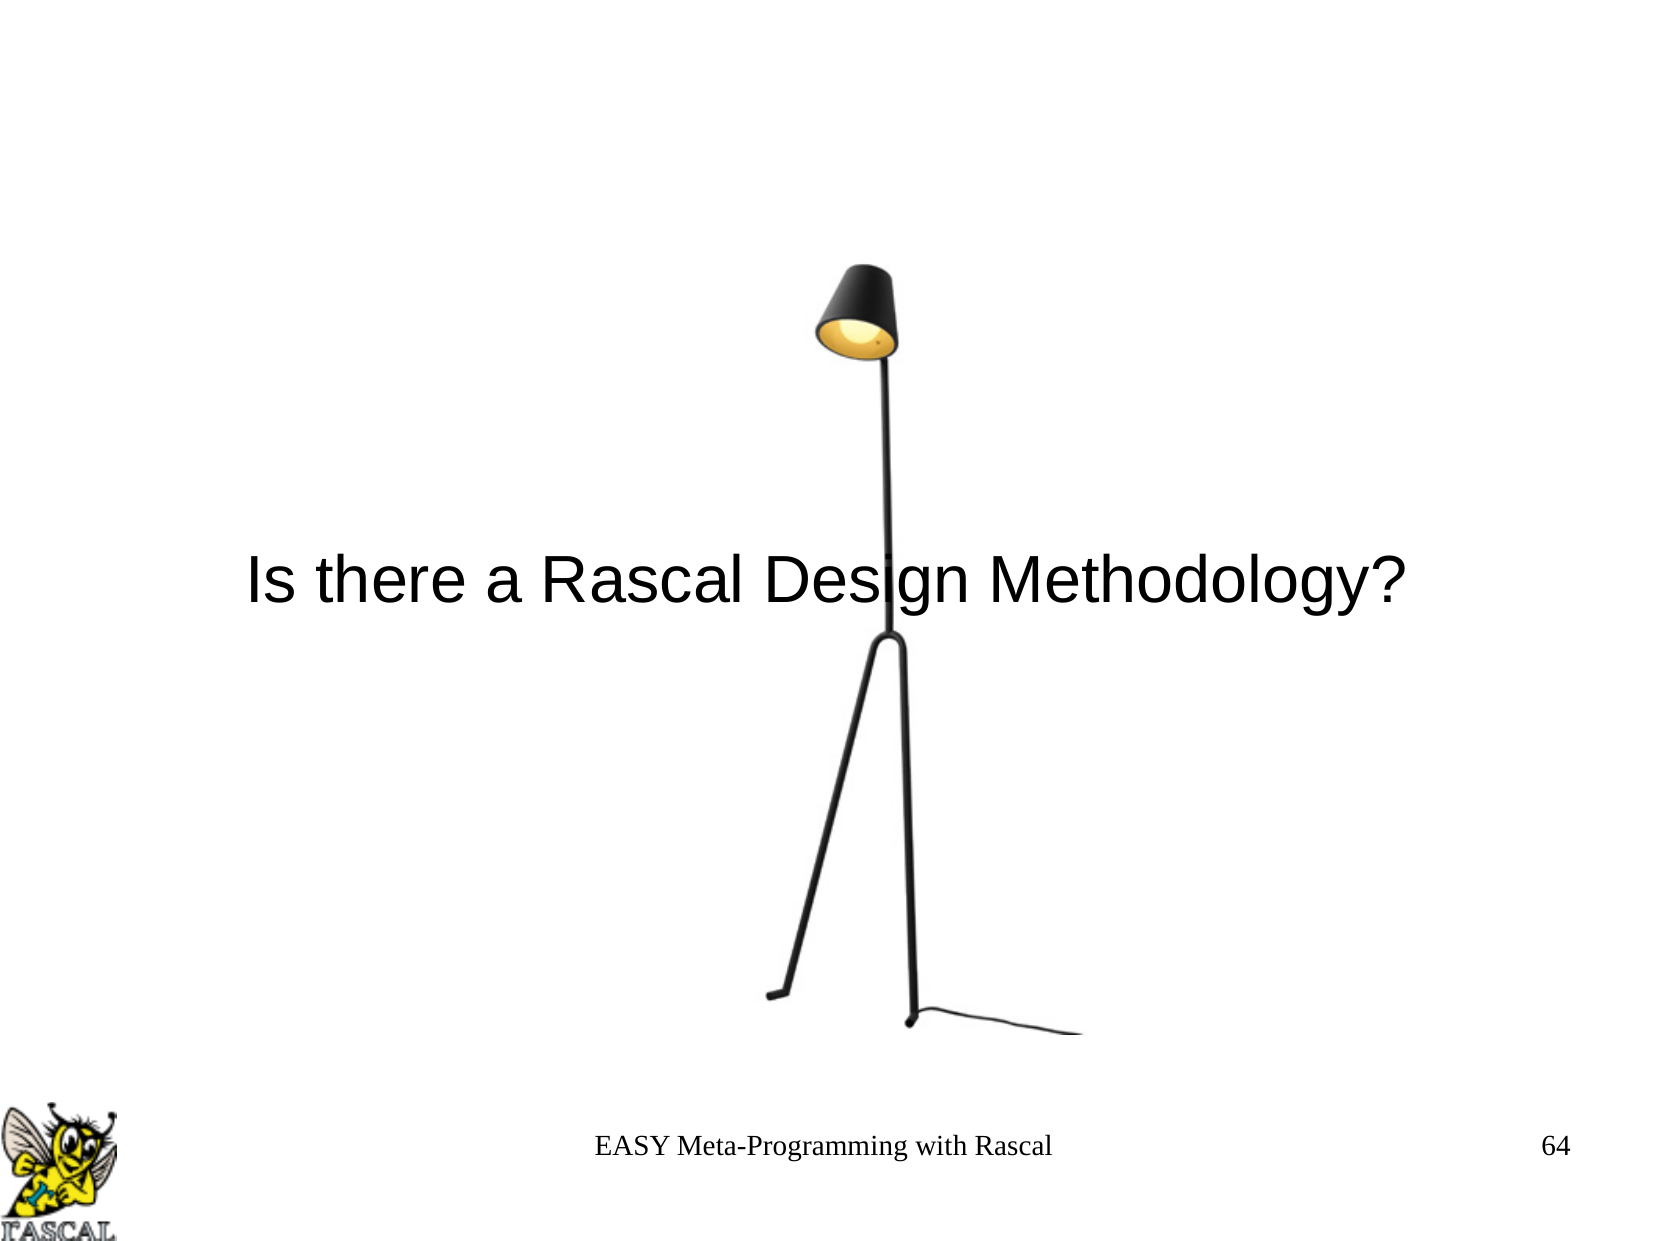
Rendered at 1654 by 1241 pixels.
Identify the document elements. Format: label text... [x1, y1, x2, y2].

subtitle Is there a Rascal Design Methodology? [82, 56, 1571, 1102]
picture [0, 1102, 117, 1241]
